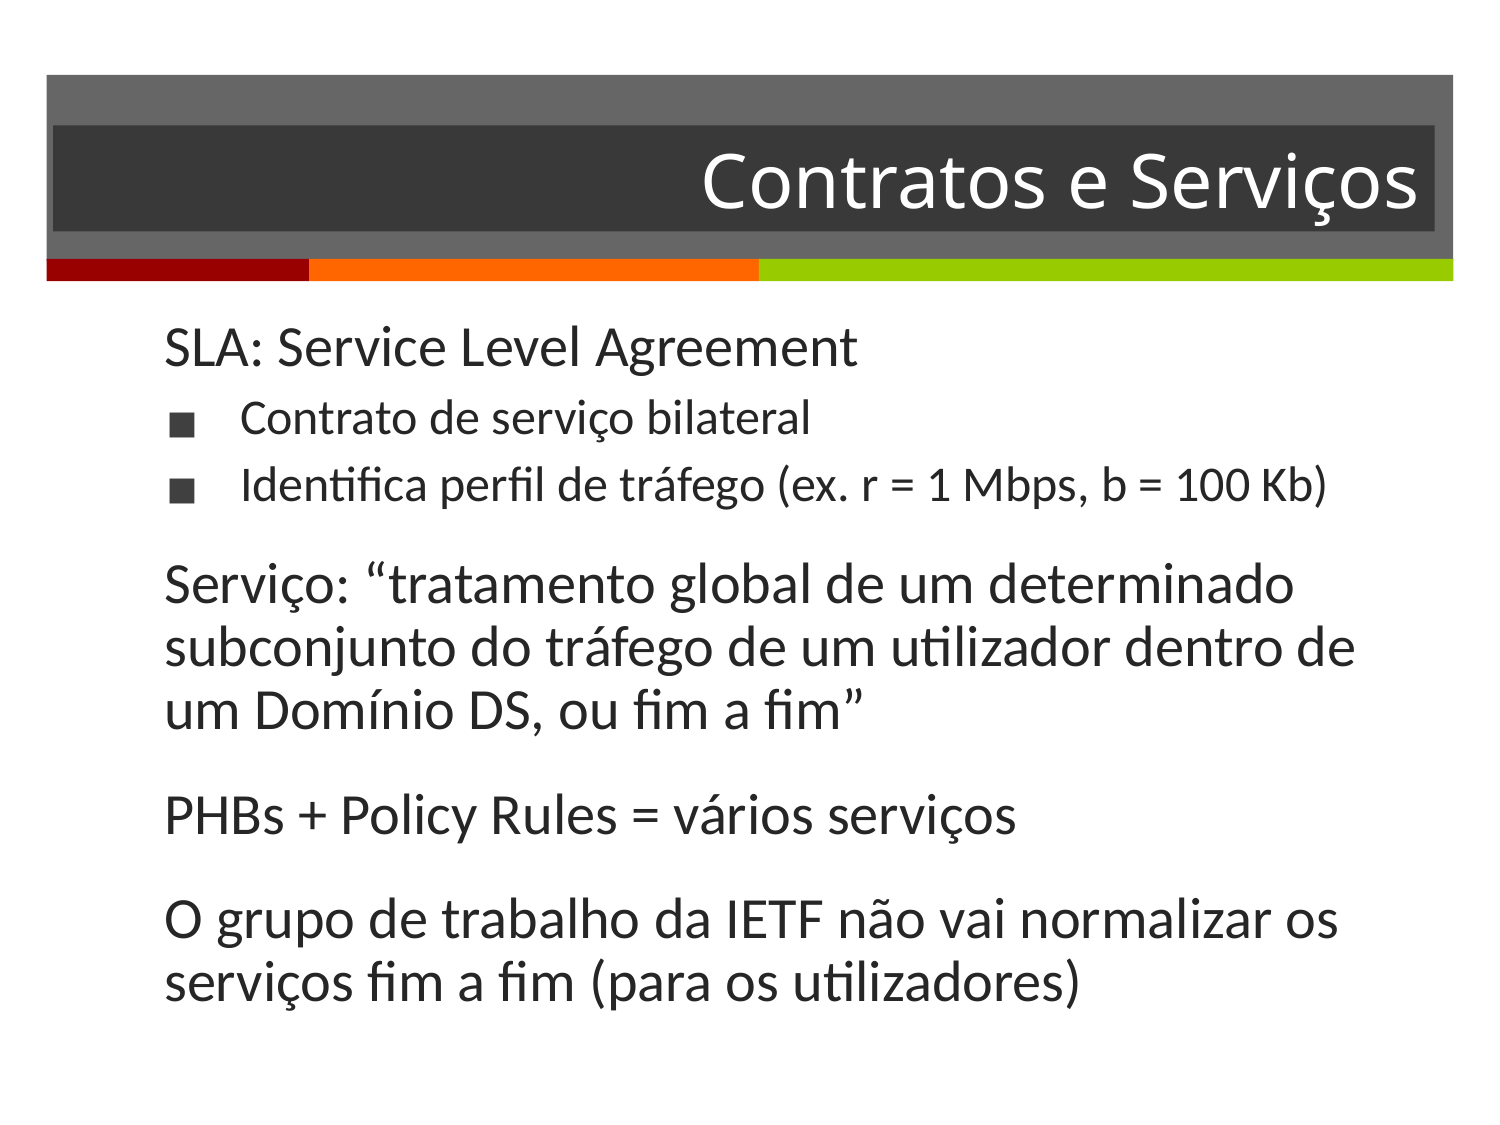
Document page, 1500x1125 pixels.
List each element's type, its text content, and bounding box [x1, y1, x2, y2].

title Contratos e Serviços [53, 125, 1435, 232]
list SLA: Service Level Agreement Contrato de serviço bilateral Identifica perfil de tráfego (ex. r = 1 Mbps, b = 100 Kb) Serviço: “tratamento global de um determinado subconjunto do tráfego de um utilizador dentro de um Domínio DS, ou fim a fim” PHBs + Policy Rules = vários serviços O grupo de trabalho da IETF não vai normalizar os serviços fim a fim (para os utilizadores) [75, 308, 1425, 1059]
